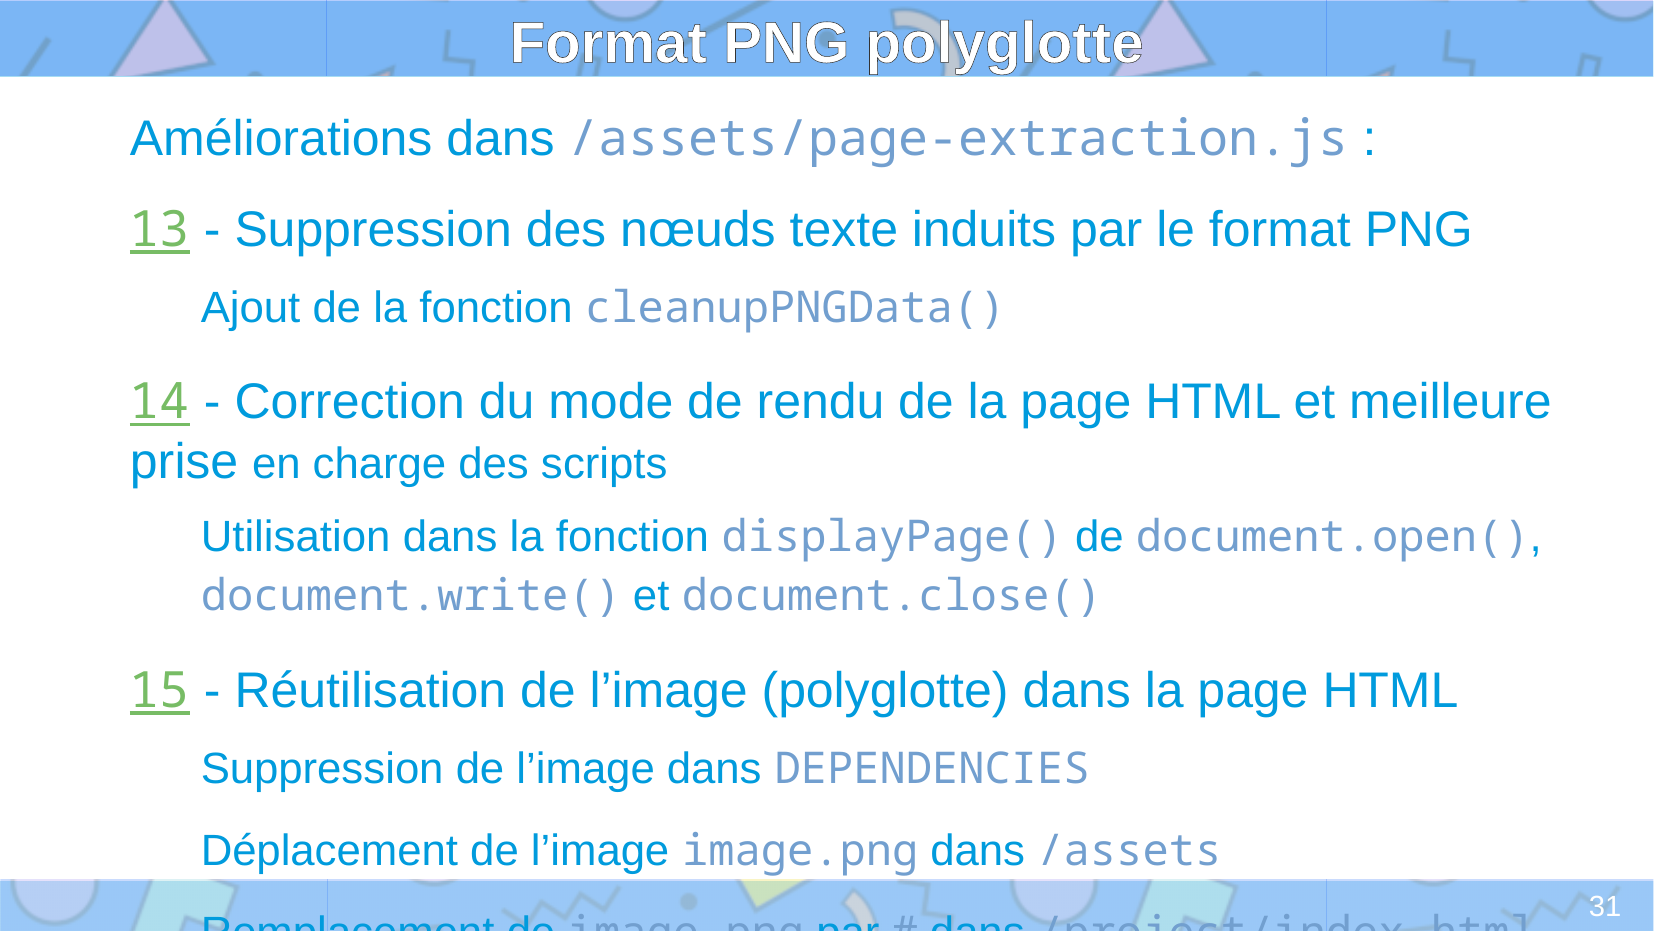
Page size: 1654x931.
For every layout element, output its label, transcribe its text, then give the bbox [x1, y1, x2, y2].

picture [679, 926, 691, 931]
picture [1359, 926, 1371, 931]
picture [380, 927, 390, 931]
picture [653, 926, 665, 931]
picture [538, 927, 548, 931]
picture [784, 926, 796, 931]
picture [209, 921, 224, 931]
picture [441, 927, 451, 931]
picture [1175, 926, 1187, 931]
picture [1122, 926, 1134, 931]
picture [1307, 926, 1318, 931]
title Format PNG polyglotte [59, 3, 1595, 82]
picture [733, 926, 744, 931]
picture [1071, 926, 1082, 931]
picture [0, 879, 1654, 931]
list Améliorations dans /assets/page-extraction.js : 1️3 - Suppression des nœuds texte induits par le format PNG Ajout de la fonction cleanupPNGData() 1️4 - Correction du mode de rendu de la page HTML et meilleure prise en charge des scripts Utilisation dans la fonction displayPage() de document.open(), document.write() et document.close() 1️5 - Réutilisation de l’image (polyglotte) dans la page HTML Suppression de l’image dans DEPENDENCIES Déplacement de l’image image.png dans /assets Remplacement de image.png par # dans /project/index.html [59, 101, 1613, 863]
picture [0, 0, 1654, 76]
picture [1332, 926, 1343, 931]
picture [759, 926, 770, 931]
picture [1438, 926, 1449, 931]
